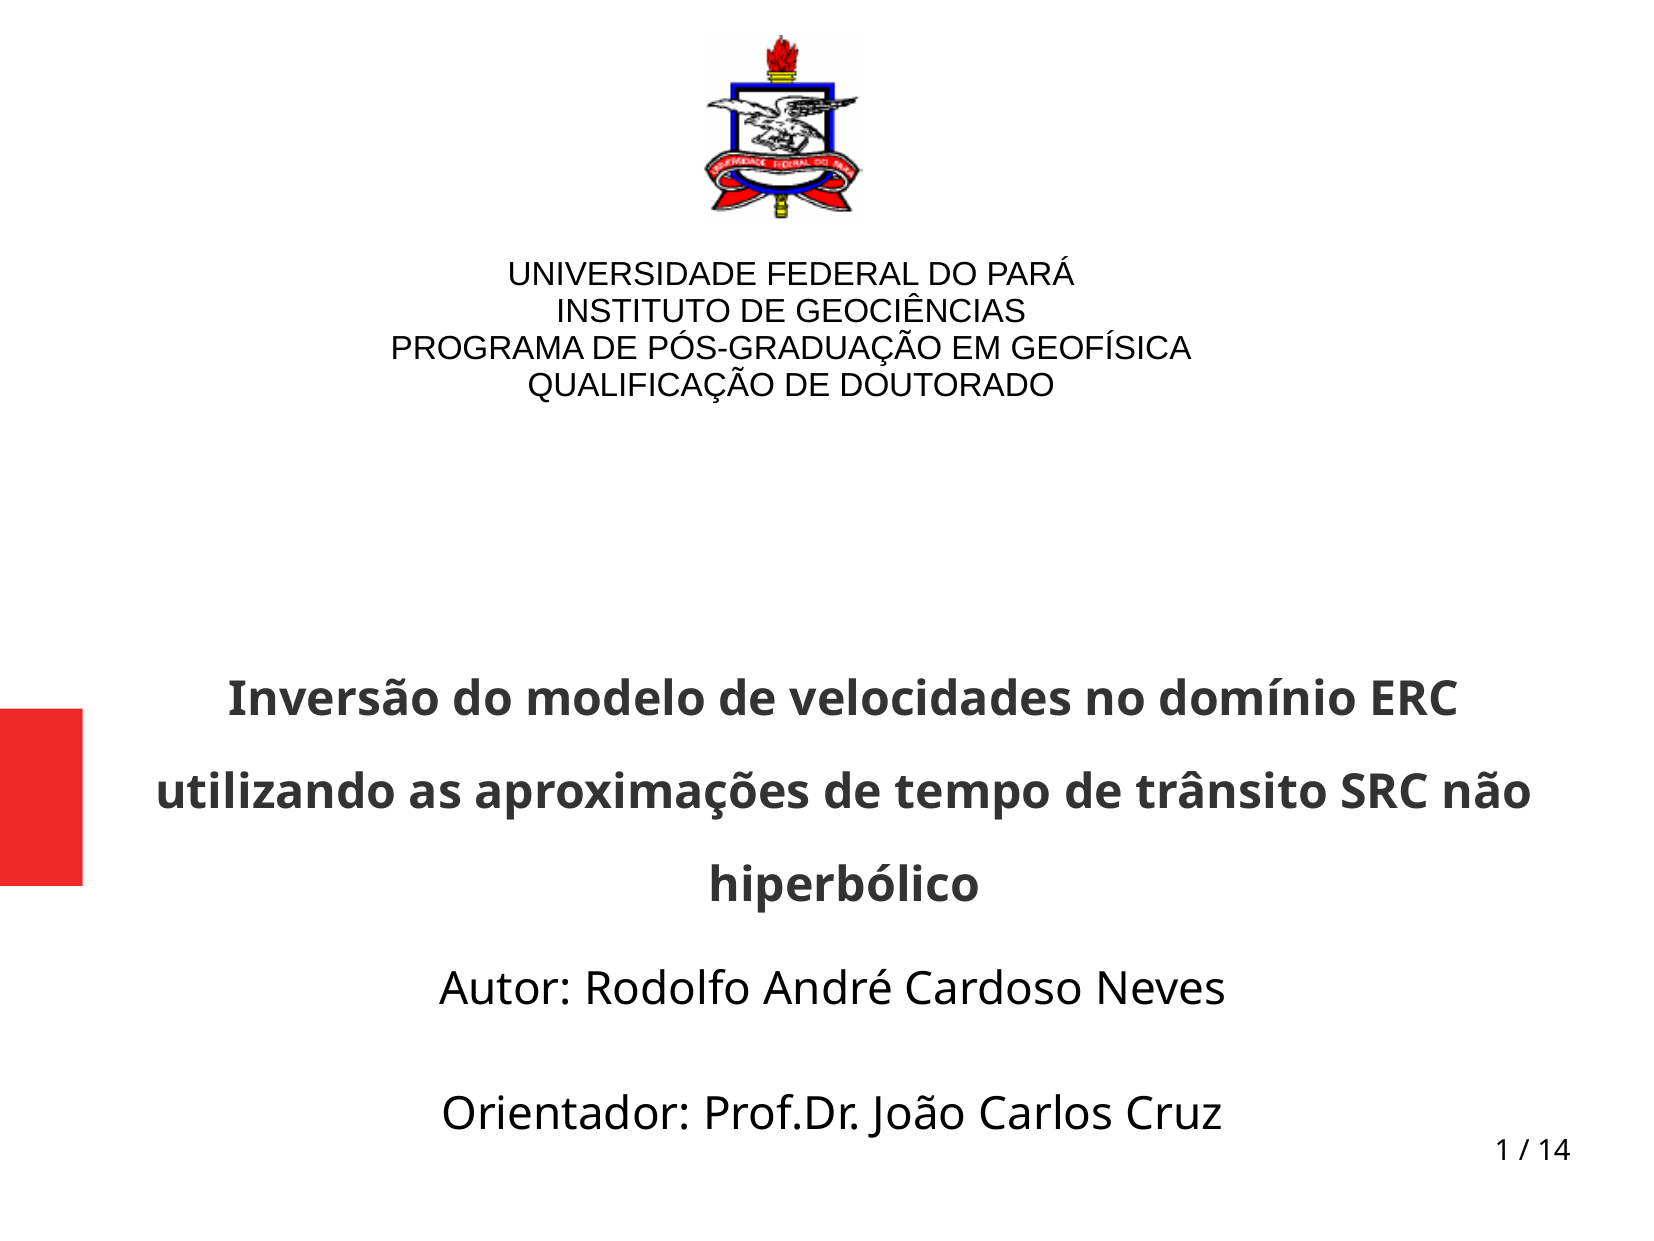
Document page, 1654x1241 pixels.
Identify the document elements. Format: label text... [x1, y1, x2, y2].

title Inversão do modelo de velocidades no domínio ERC utilizando as aproximações de tempo de trânsito SRC não hiperbólico [141, 657, 1548, 949]
subtitle Autor: Rodolfo André Cardoso Neves Orientador: Prof.Dr. João Carlos Cruz [129, 968, 1536, 1130]
picture [696, 35, 863, 225]
text_box UNIVERSIDADE FEDERAL DO PARÁ INSTITUTO DE GEOCIÊNCIAS PROGRAMA DE PÓS-GRADUAÇÃO EM GEOFÍSICA QUALIFICAÇÃO DE DOUTORADO [224, 248, 1359, 414]
